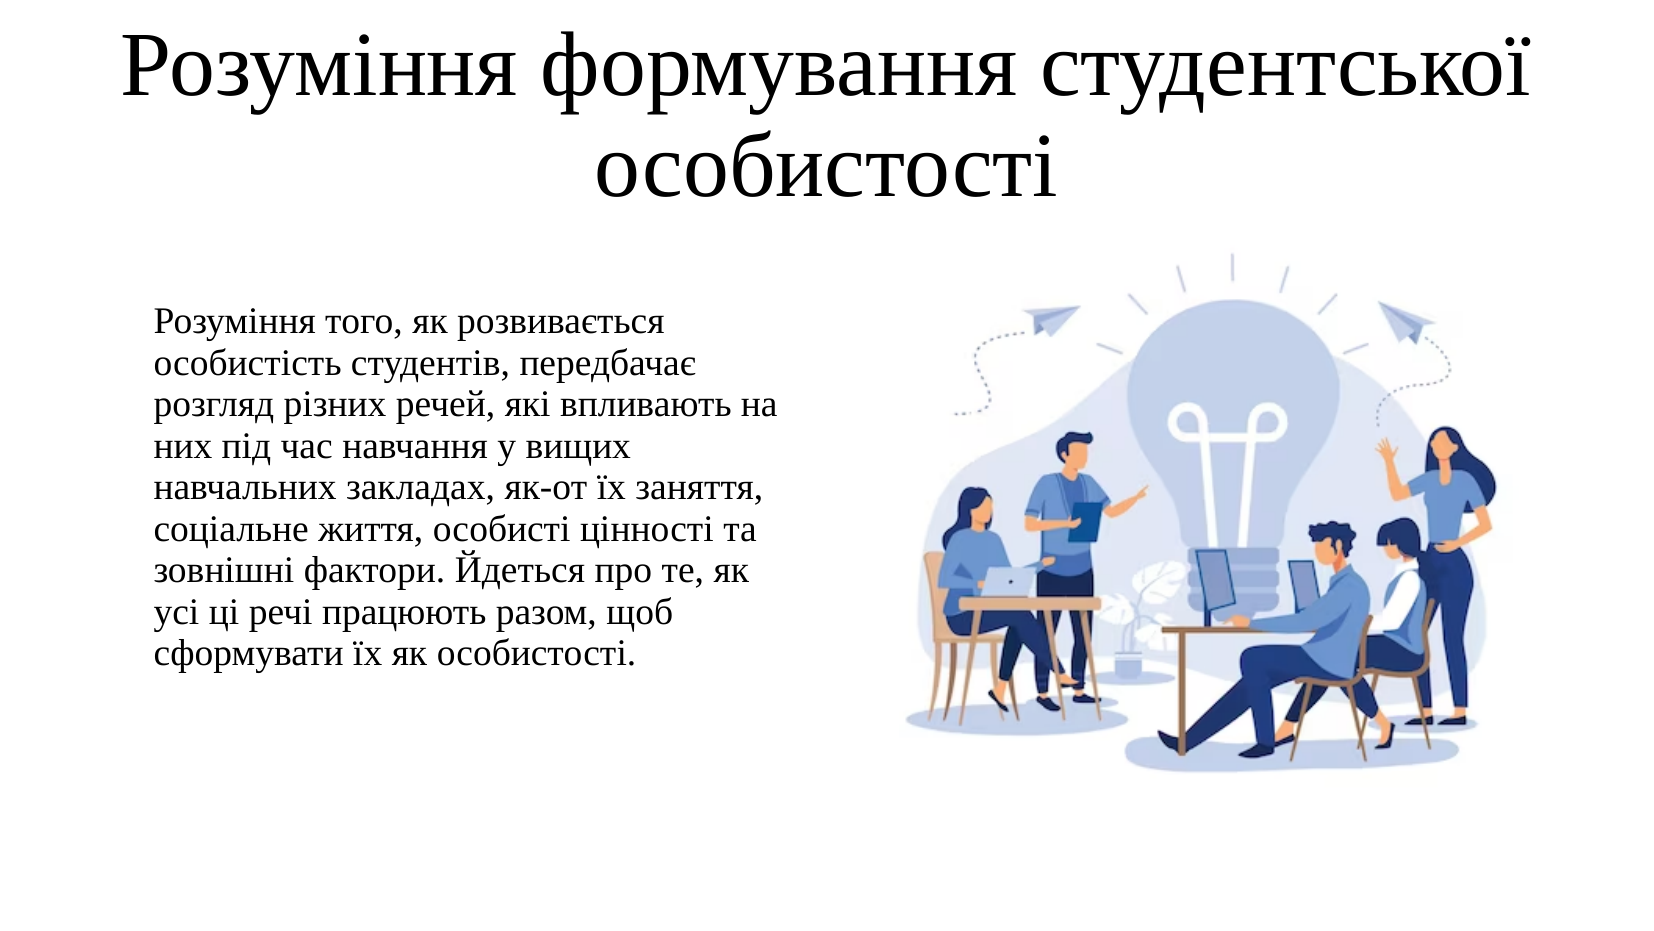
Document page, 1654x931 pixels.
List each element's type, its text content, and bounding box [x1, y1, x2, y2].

title Розуміння формування студентської особистості [82, 12, 1571, 218]
picture [862, 225, 1575, 788]
list Розуміння того, як розвивається особистість студентів, передбачає розгляд різних речей, які впливають на них під час навчання у вищих навчальних закладах, як-от їх заняття, соціальне життя, особисті цінності та зовнішні фактори. Йдеться про те, як усі ці речі працюють разом, щоб сформувати їх як особистості. [82, 300, 788, 713]
